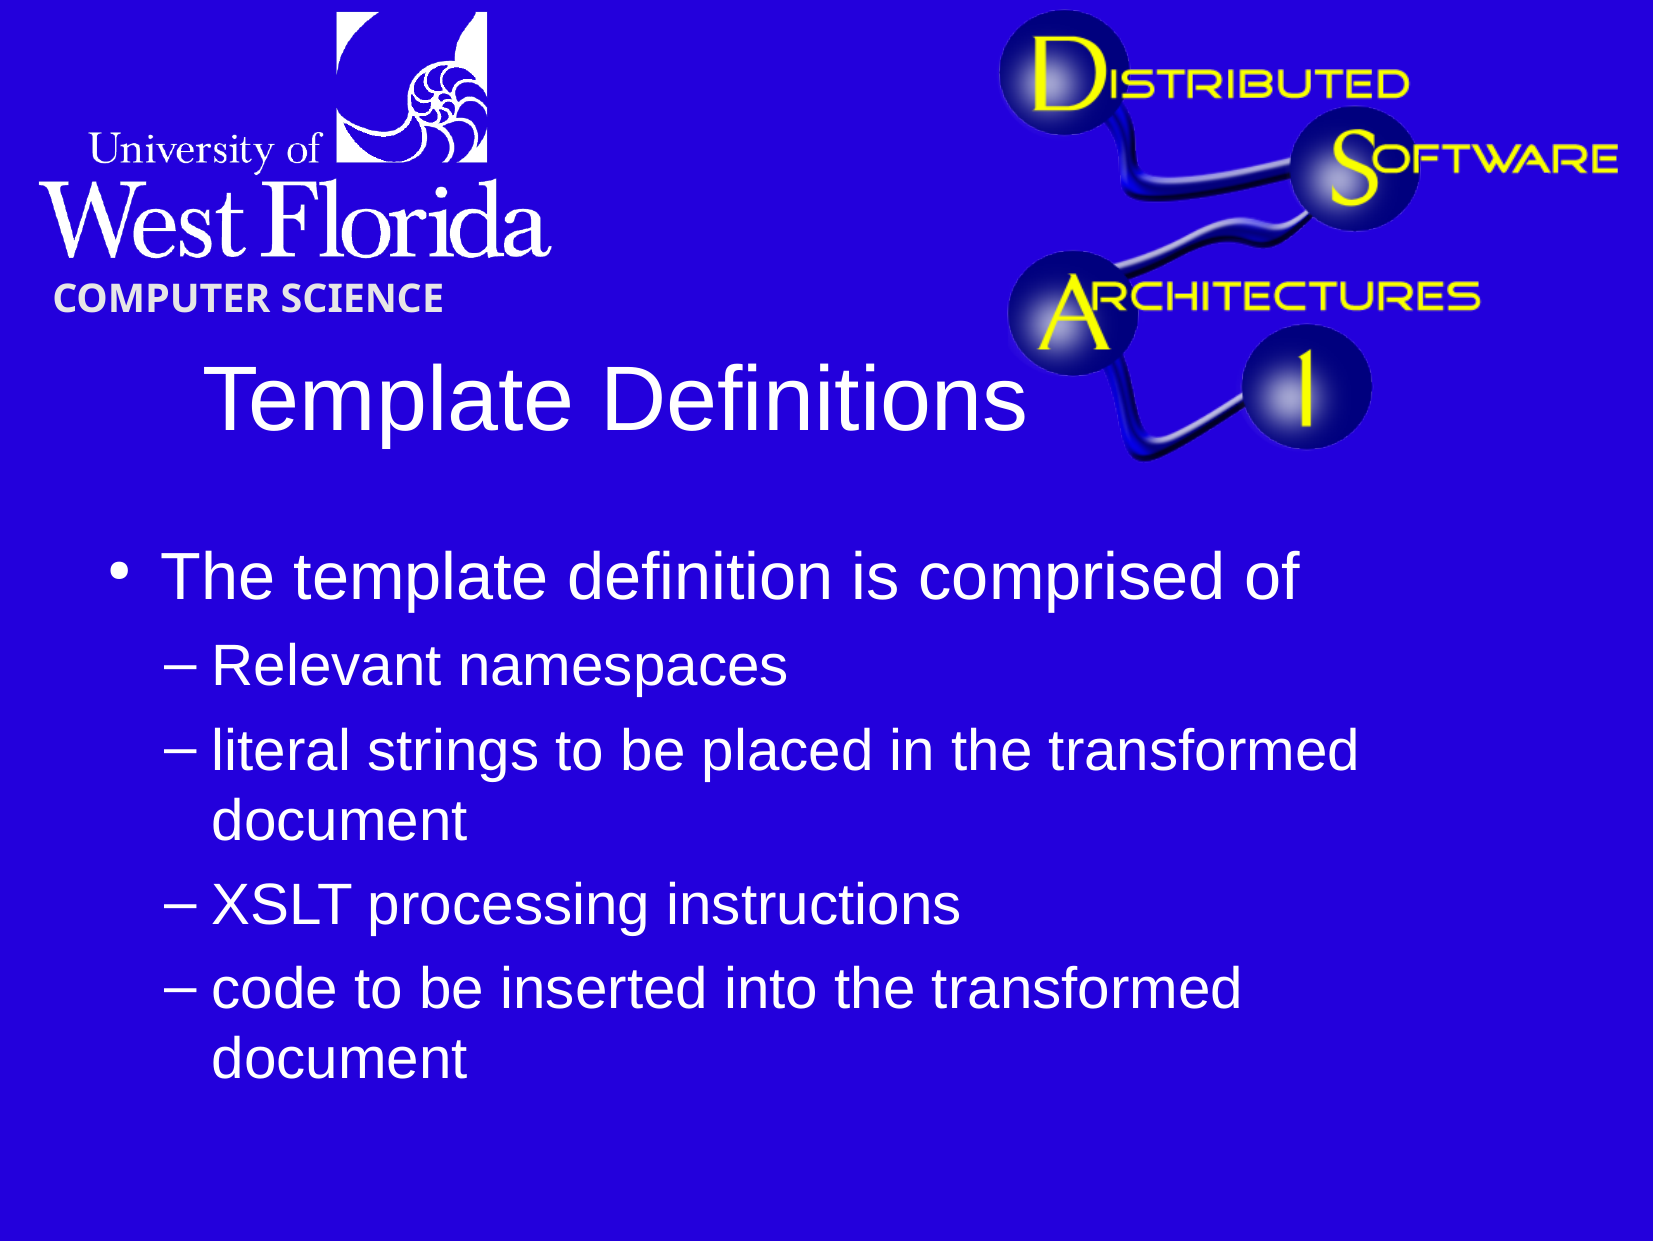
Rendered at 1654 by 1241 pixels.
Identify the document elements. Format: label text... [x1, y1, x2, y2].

text_box COMPUTER SCIENCE [37, 262, 563, 299]
list The template definition is comprised of Relevant namespaces literal strings to be placed in the transformed document XSLT processing instructions code to be inserted into the transformed document [75, 525, 1426, 1241]
picture [910, 0, 1653, 506]
title Template Definitions [0, 299, 1276, 488]
picture [37, 0, 559, 262]
